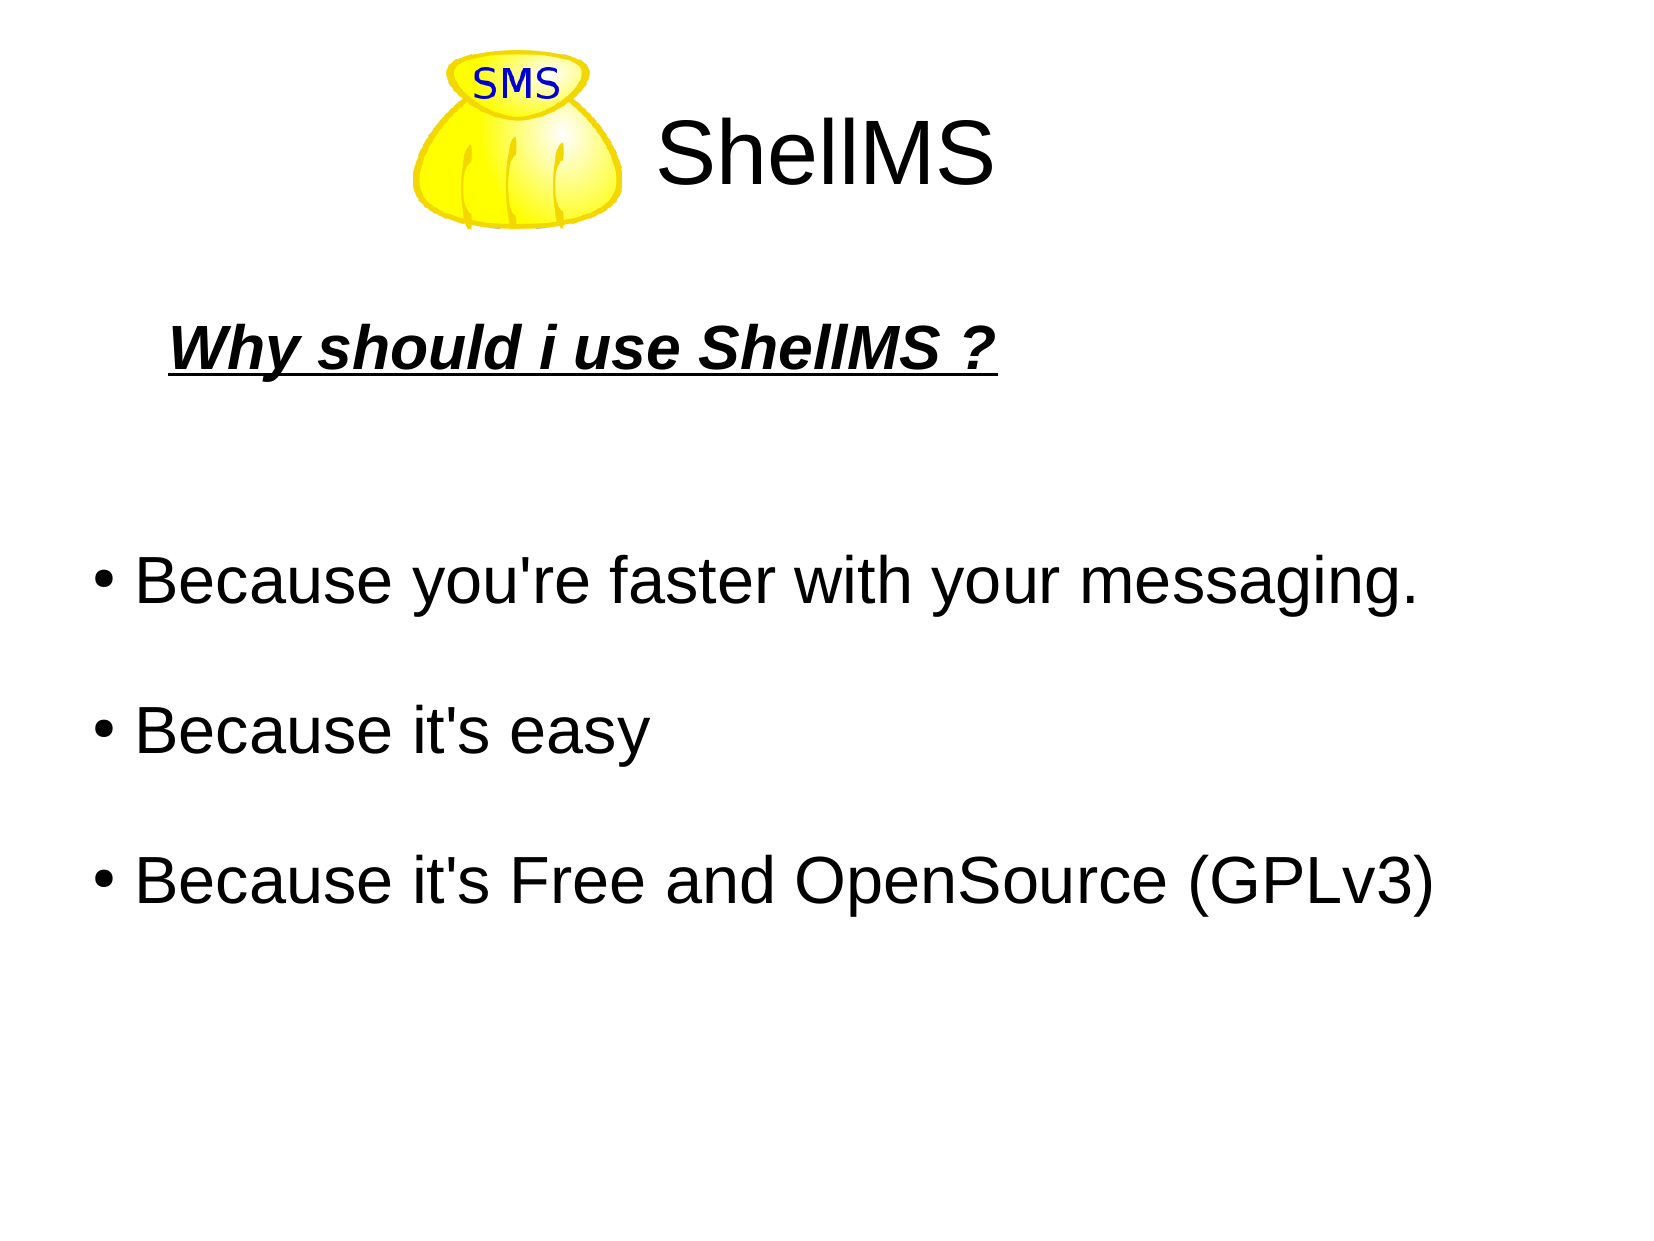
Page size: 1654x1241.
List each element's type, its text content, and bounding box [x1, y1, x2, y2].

text_box Why should i use ShellMS ? [153, 305, 1193, 390]
picture [413, 49, 622, 229]
title ShellMS [82, 49, 1571, 257]
subtitle Because you're faster with your messaging. Because it's easy Because it's Free and OpenSource (GPLv3) [92, 543, 1548, 918]
